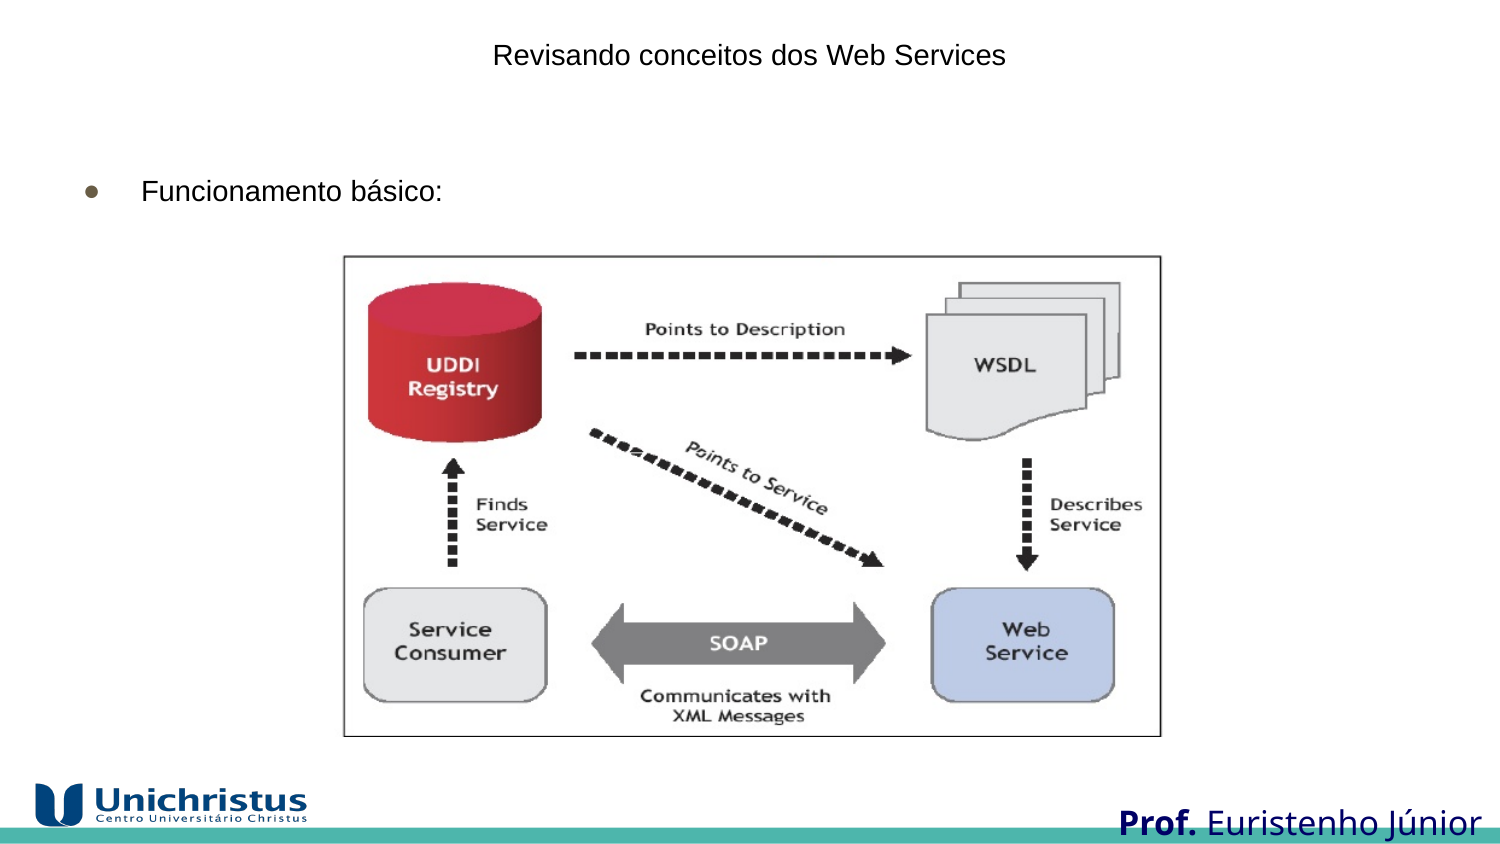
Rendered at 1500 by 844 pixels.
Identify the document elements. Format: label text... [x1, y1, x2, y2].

picture [329, 253, 1171, 737]
picture [31, 781, 311, 828]
list Funcionamento básico: [51, 152, 1449, 750]
text_box Prof. Euristenho Júnior [1103, 791, 1500, 844]
title Revisando conceitos dos Web Services [51, 20, 1449, 137]
